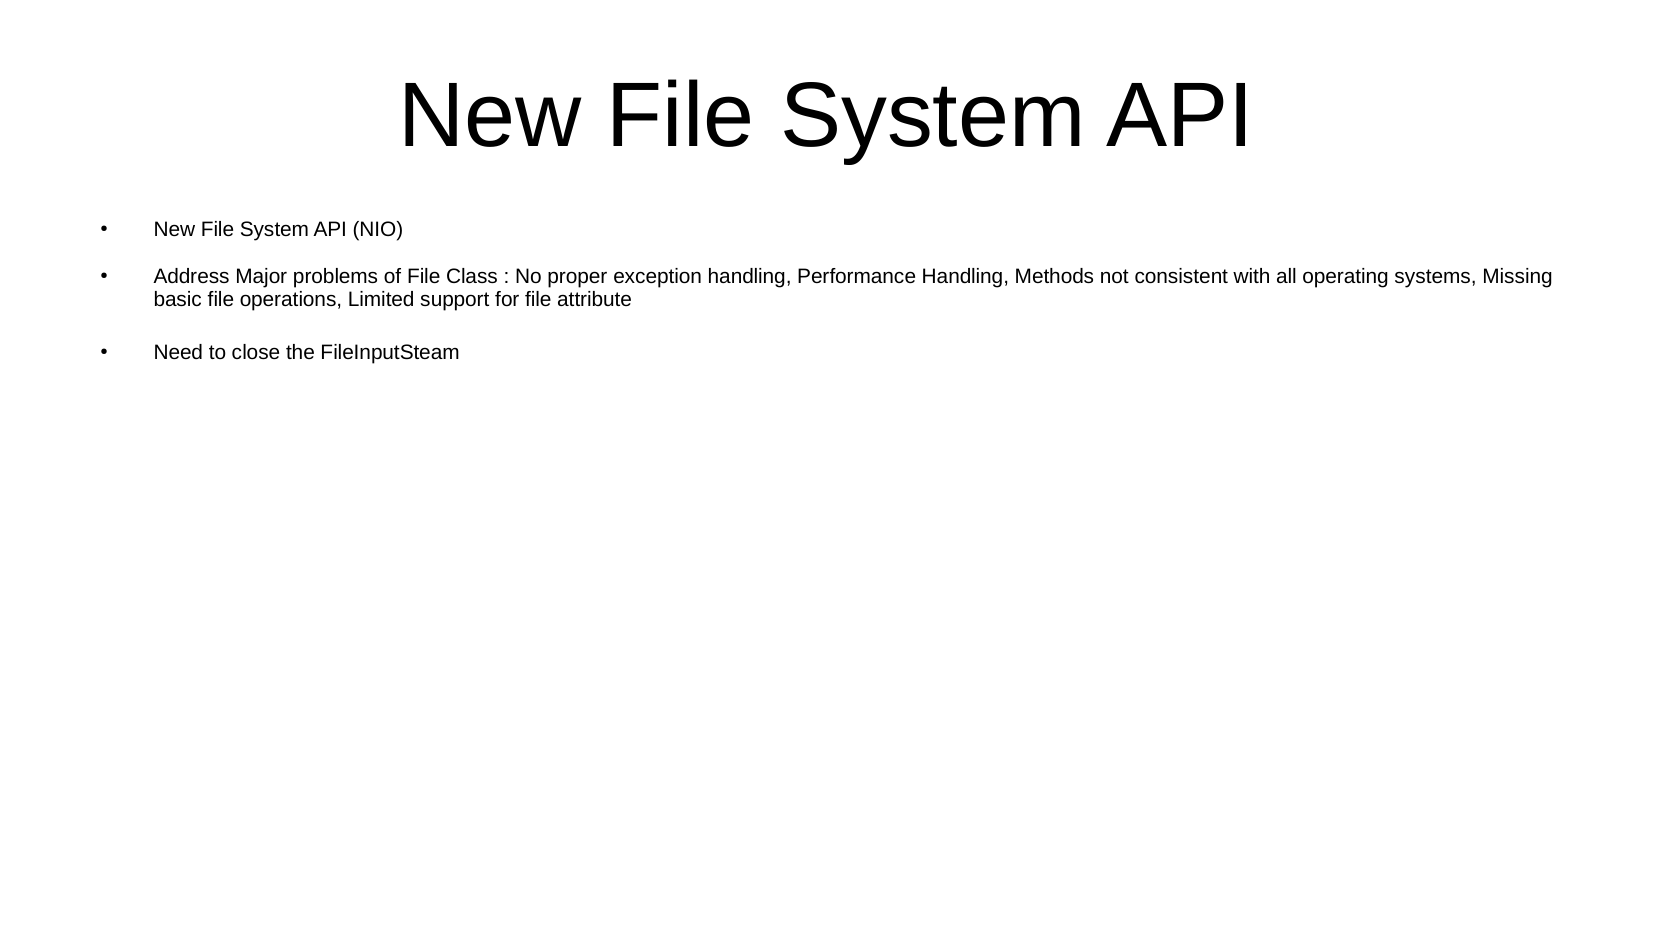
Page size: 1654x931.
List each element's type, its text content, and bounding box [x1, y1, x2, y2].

list New File System API (NIO) Address Major problems of File Class : No proper exception handling, Performance Handling, Methods not consistent with all operating systems, Missing basic file operations, Limited support for file attribute Need to close the FileInputSteam [82, 217, 1571, 758]
title New File System API [82, 37, 1571, 193]
